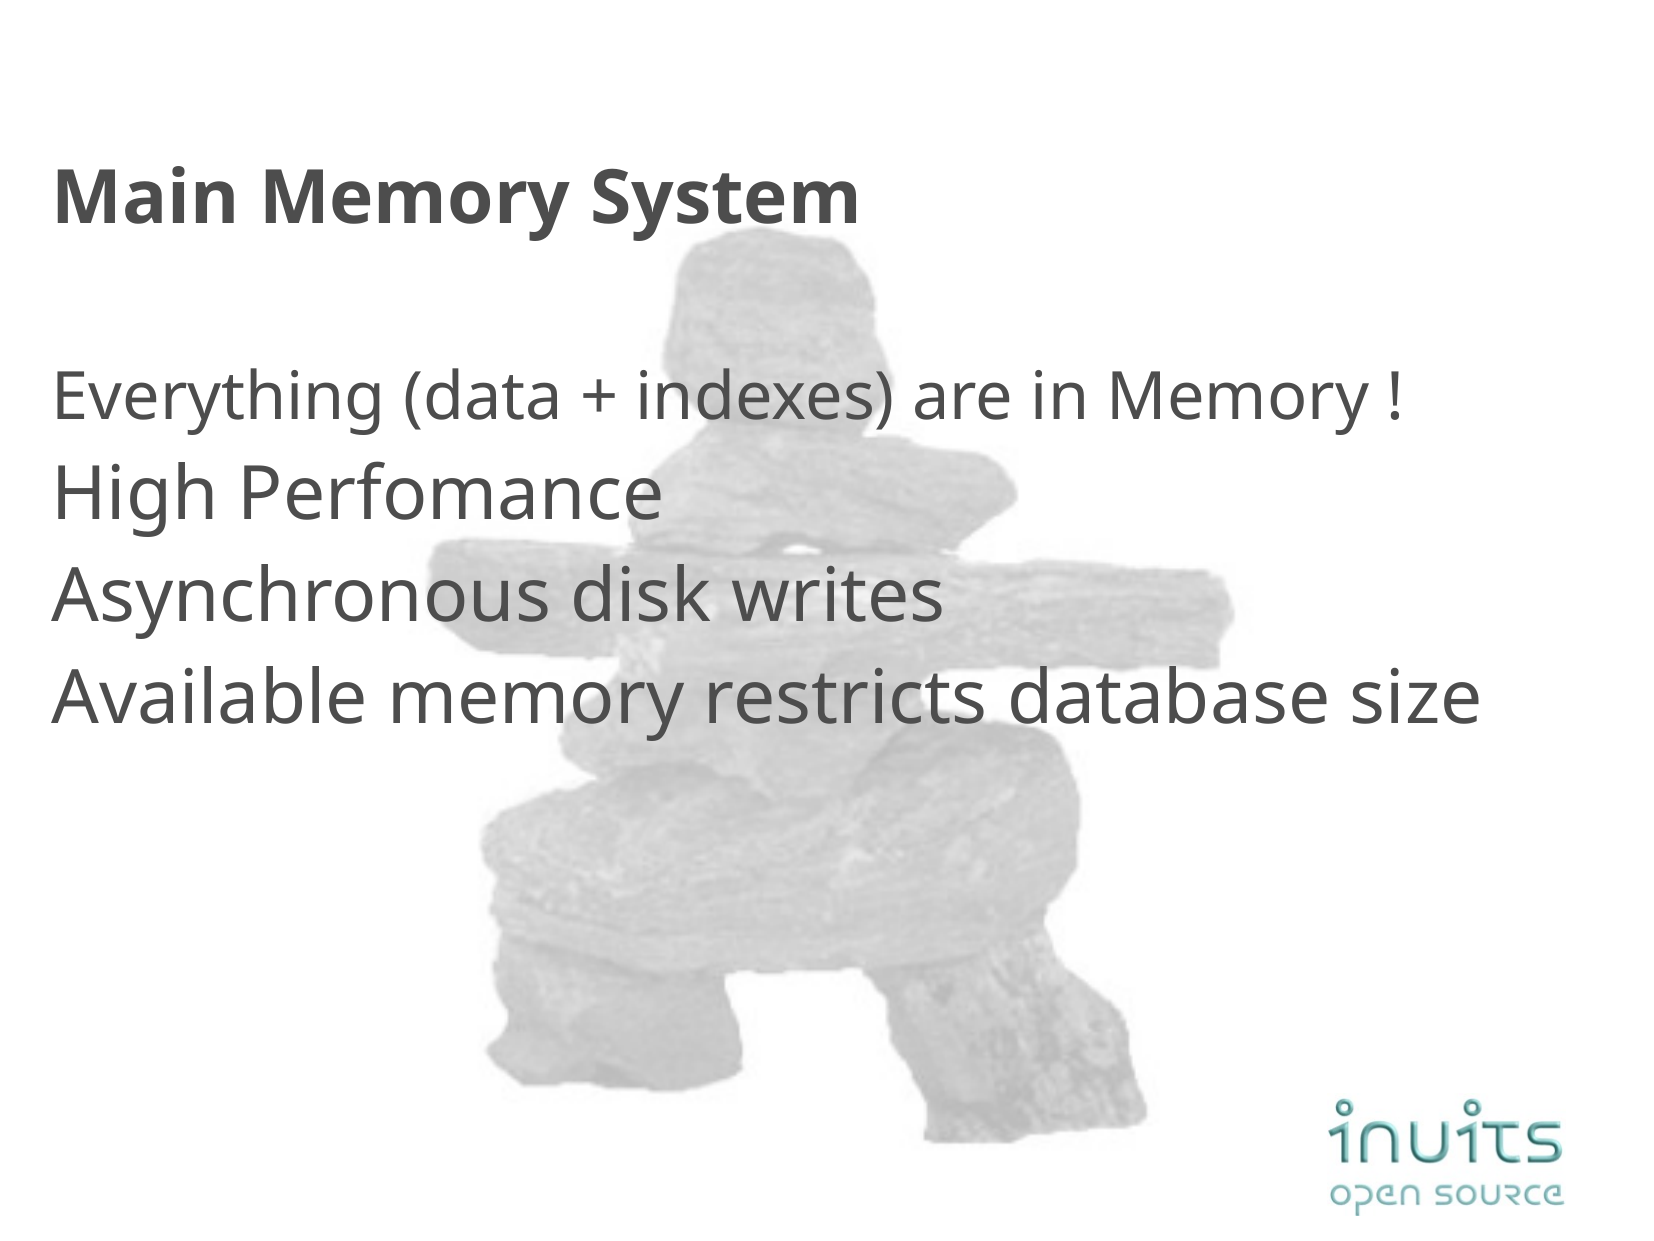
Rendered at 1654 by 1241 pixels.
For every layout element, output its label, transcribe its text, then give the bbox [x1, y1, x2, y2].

text_box Main Memory System Everything (data + indexes) are in Memory ! High Perfomance Asynchronous disk writes Available memory restricts database size [36, 135, 1626, 1241]
